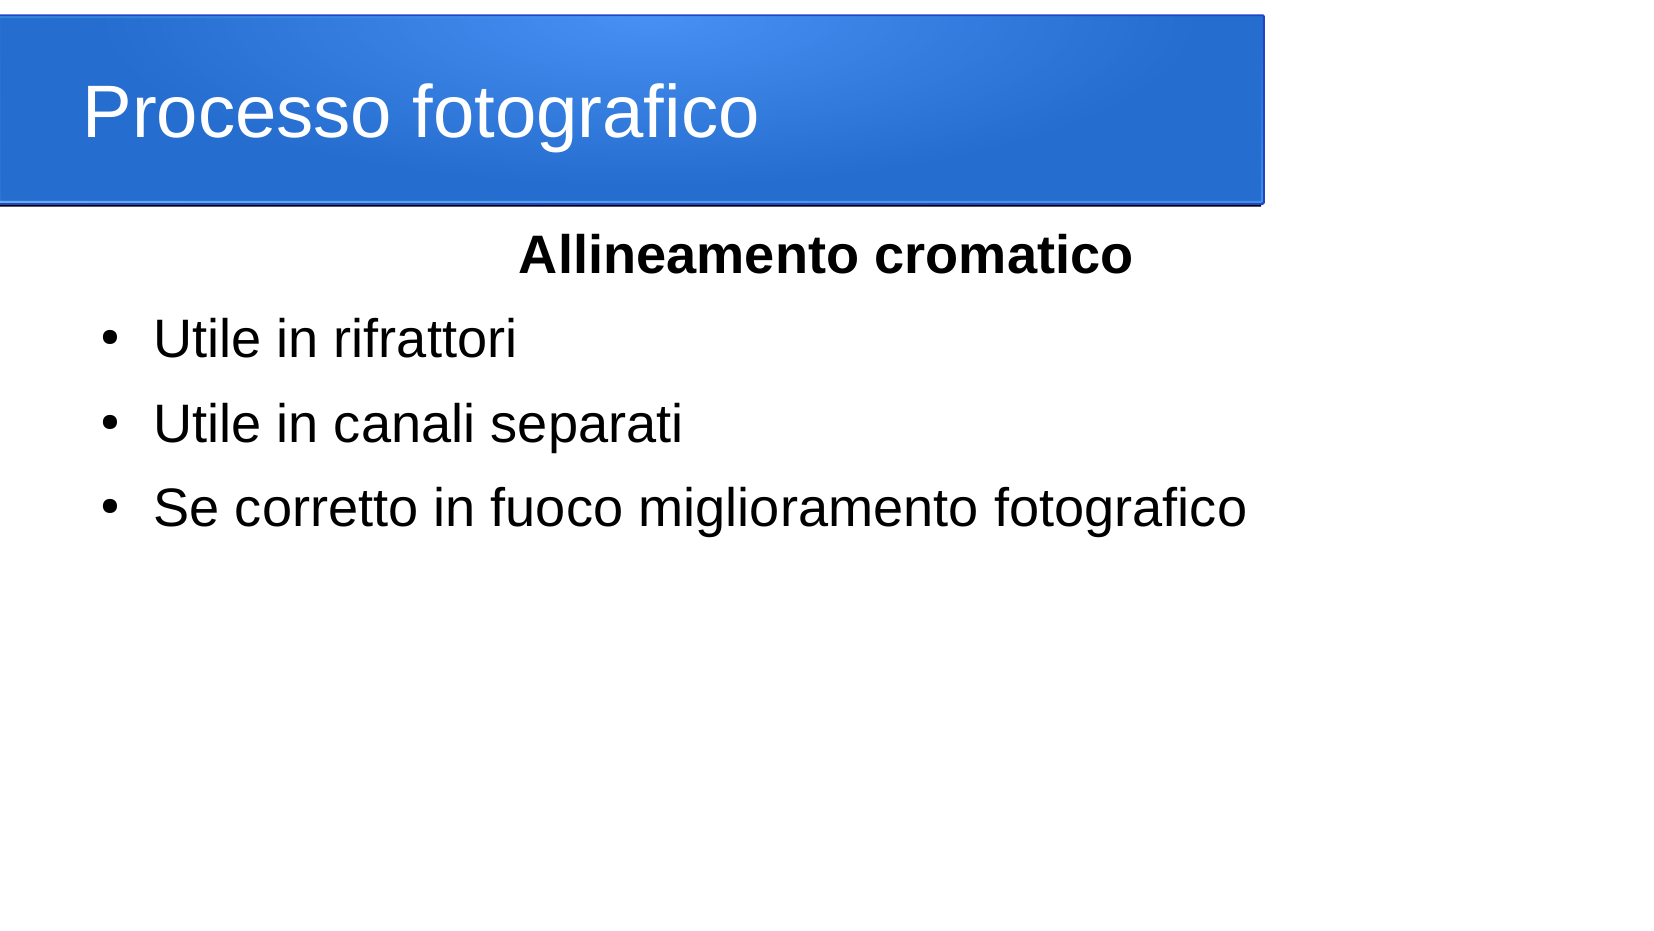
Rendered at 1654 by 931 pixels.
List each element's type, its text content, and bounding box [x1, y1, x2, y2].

title Processo fotografico [82, 35, 1235, 189]
list Allineamento cromatico Utile in rifrattori Utile in canali separati Se corretto in fuoco miglioramento fotografico [82, 224, 1571, 764]
